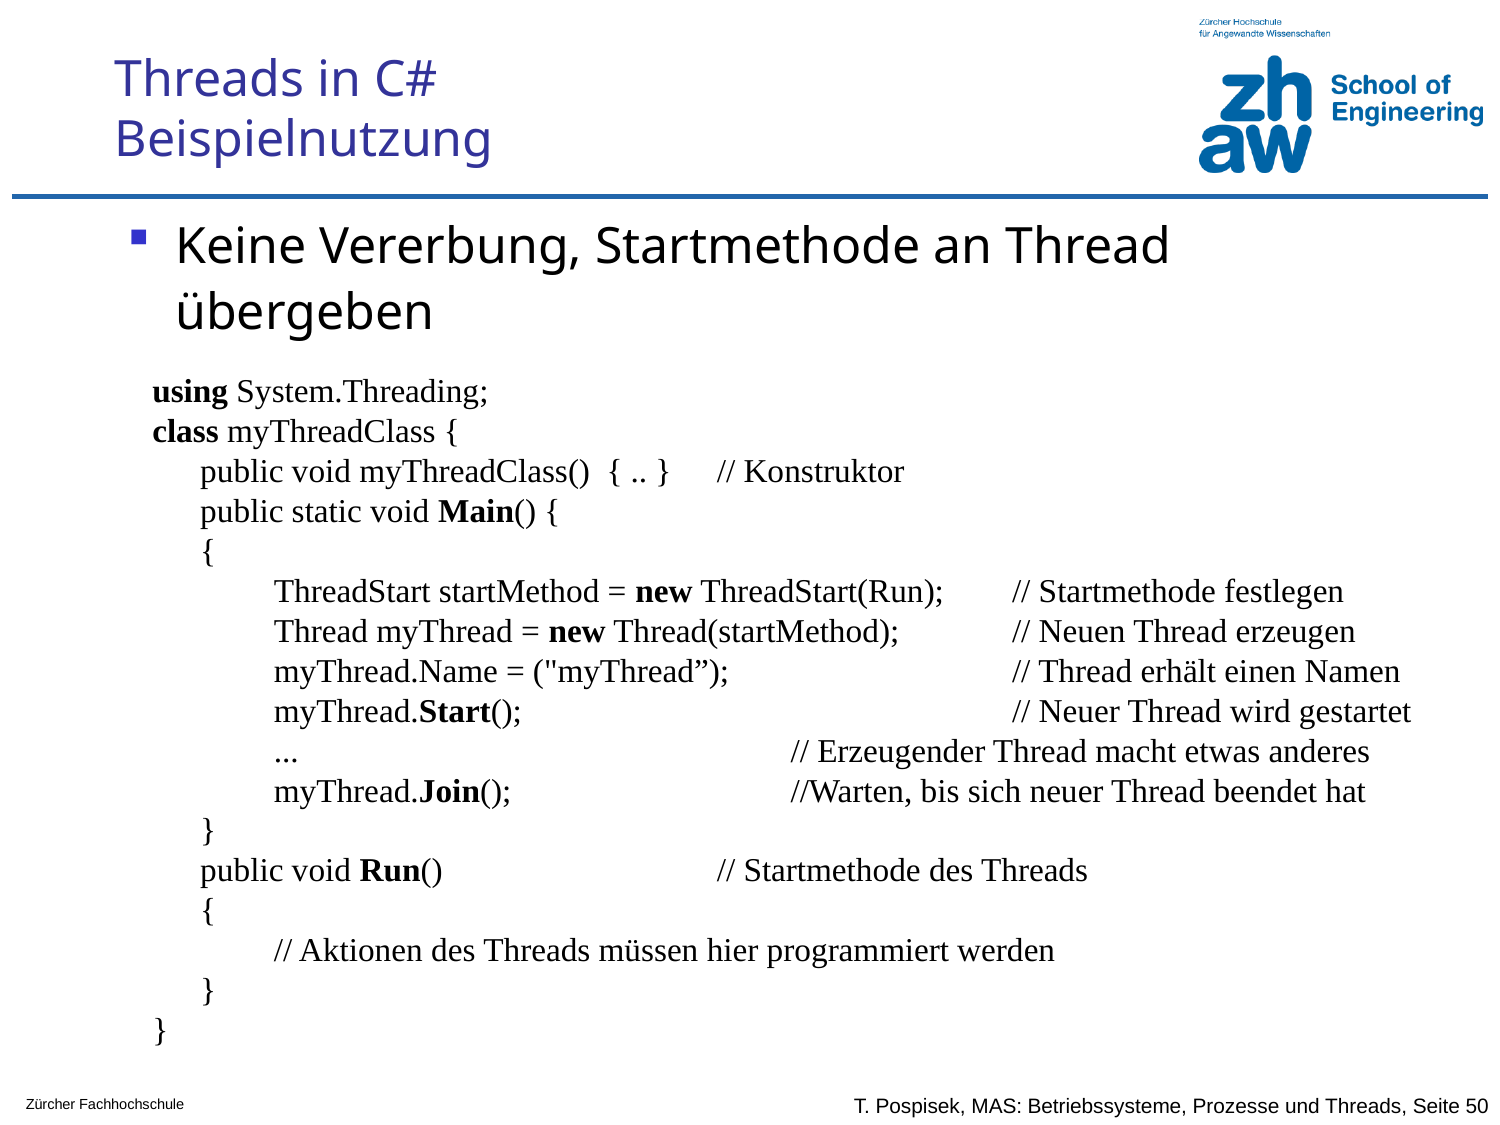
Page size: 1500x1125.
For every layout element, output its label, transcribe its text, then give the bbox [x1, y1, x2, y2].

text_box Keine Vererbung, Startmethode an Thread übergeben [112, 199, 1413, 347]
picture [1199, 19, 1483, 173]
title Threads in C# Beispielnutzung [99, 50, 1379, 163]
text_box using System.Threading; class myThreadClass { public void myThreadClass() { .. } // Konstruktor public static void Main() { { ThreadStart startMethod = new ThreadStart(Run); // Startmethode festlegen Thread myThread = new Thread(startMethod); // Neuen Thread erzeugen myThread.Name = ("myThread”); // Thread erhält einen Namen myThread.Start(); // Neuer Thread wird gestartet ... // Erzeugender Thread macht etwas anderes myThread.Join(); //Warten, bis sich neuer Thread beendet hat } public void Run() // Startmethode des Threads { // Aktionen des Threads müssen hier programmiert werden } } [137, 362, 1430, 1056]
